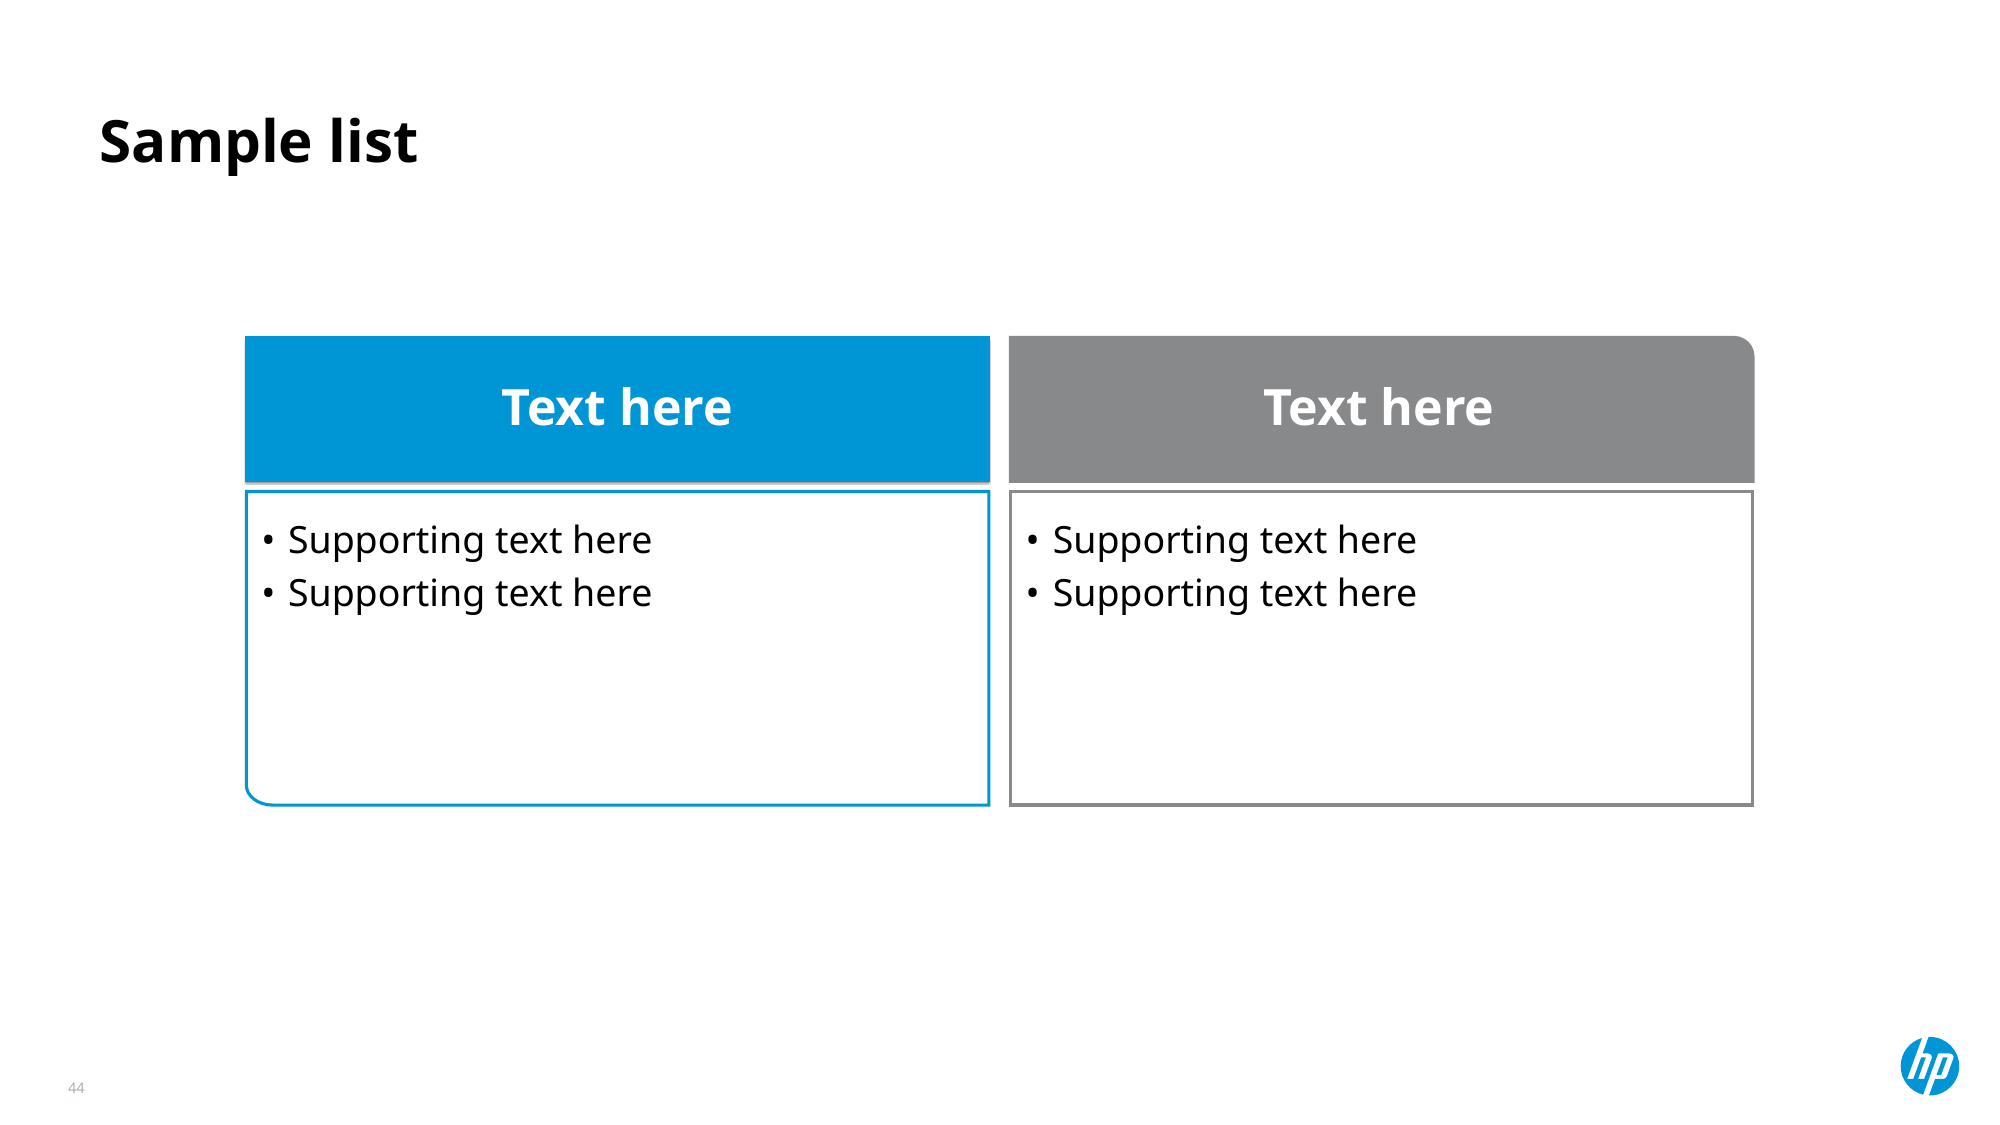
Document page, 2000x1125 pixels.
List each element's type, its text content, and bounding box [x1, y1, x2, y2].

text_box Text here [246, 337, 989, 480]
text_box Text here [1010, 337, 1753, 482]
text_box Supporting text here Supporting text here [1010, 491, 1753, 806]
slide_number <number> [34, 1062, 85, 1099]
title Sample list [99, 50, 1900, 175]
text_box Supporting text here Supporting text here [246, 491, 989, 806]
